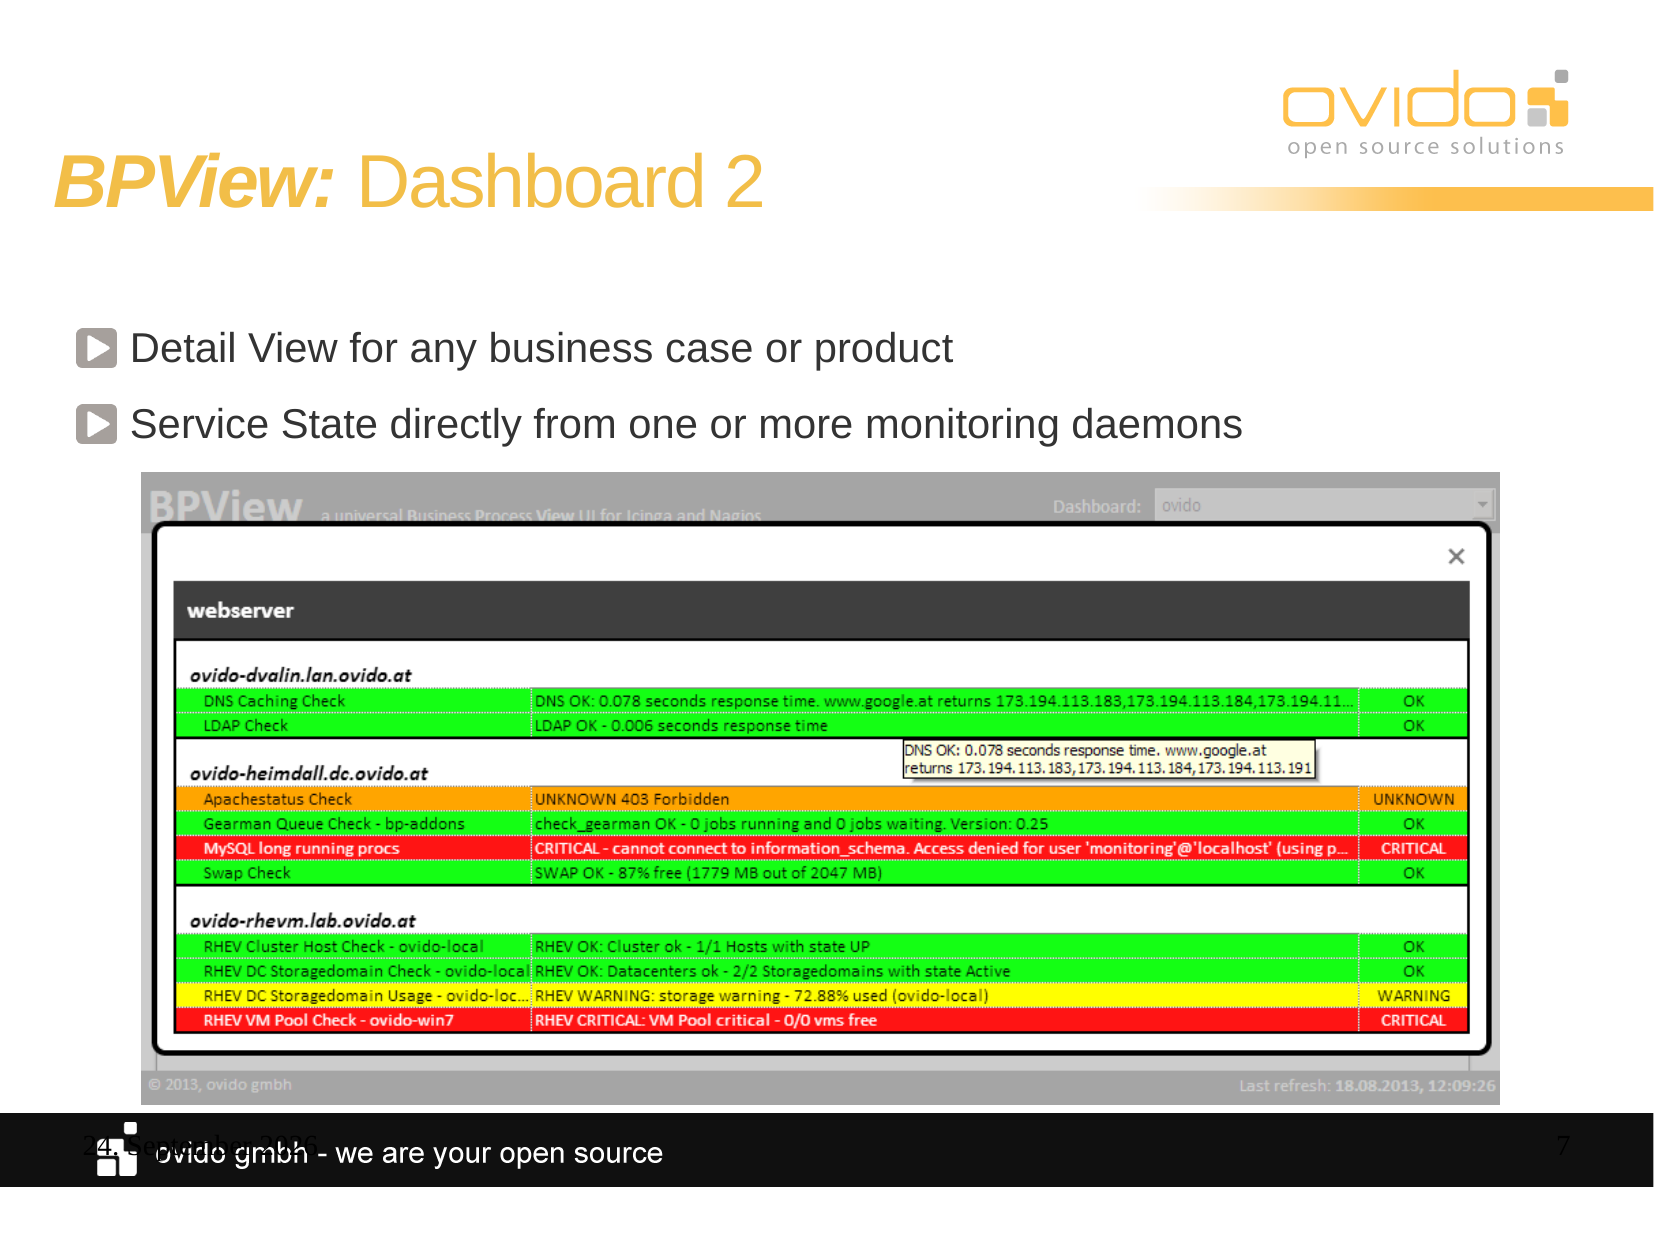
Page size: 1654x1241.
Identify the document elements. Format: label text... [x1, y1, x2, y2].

list Detail View for any business case or product Service State directly from one or more monitoring daemons [59, 324, 1565, 668]
title BPView: Dashboard 2 [53, 132, 1211, 231]
picture [0, 0, 1654, 1241]
